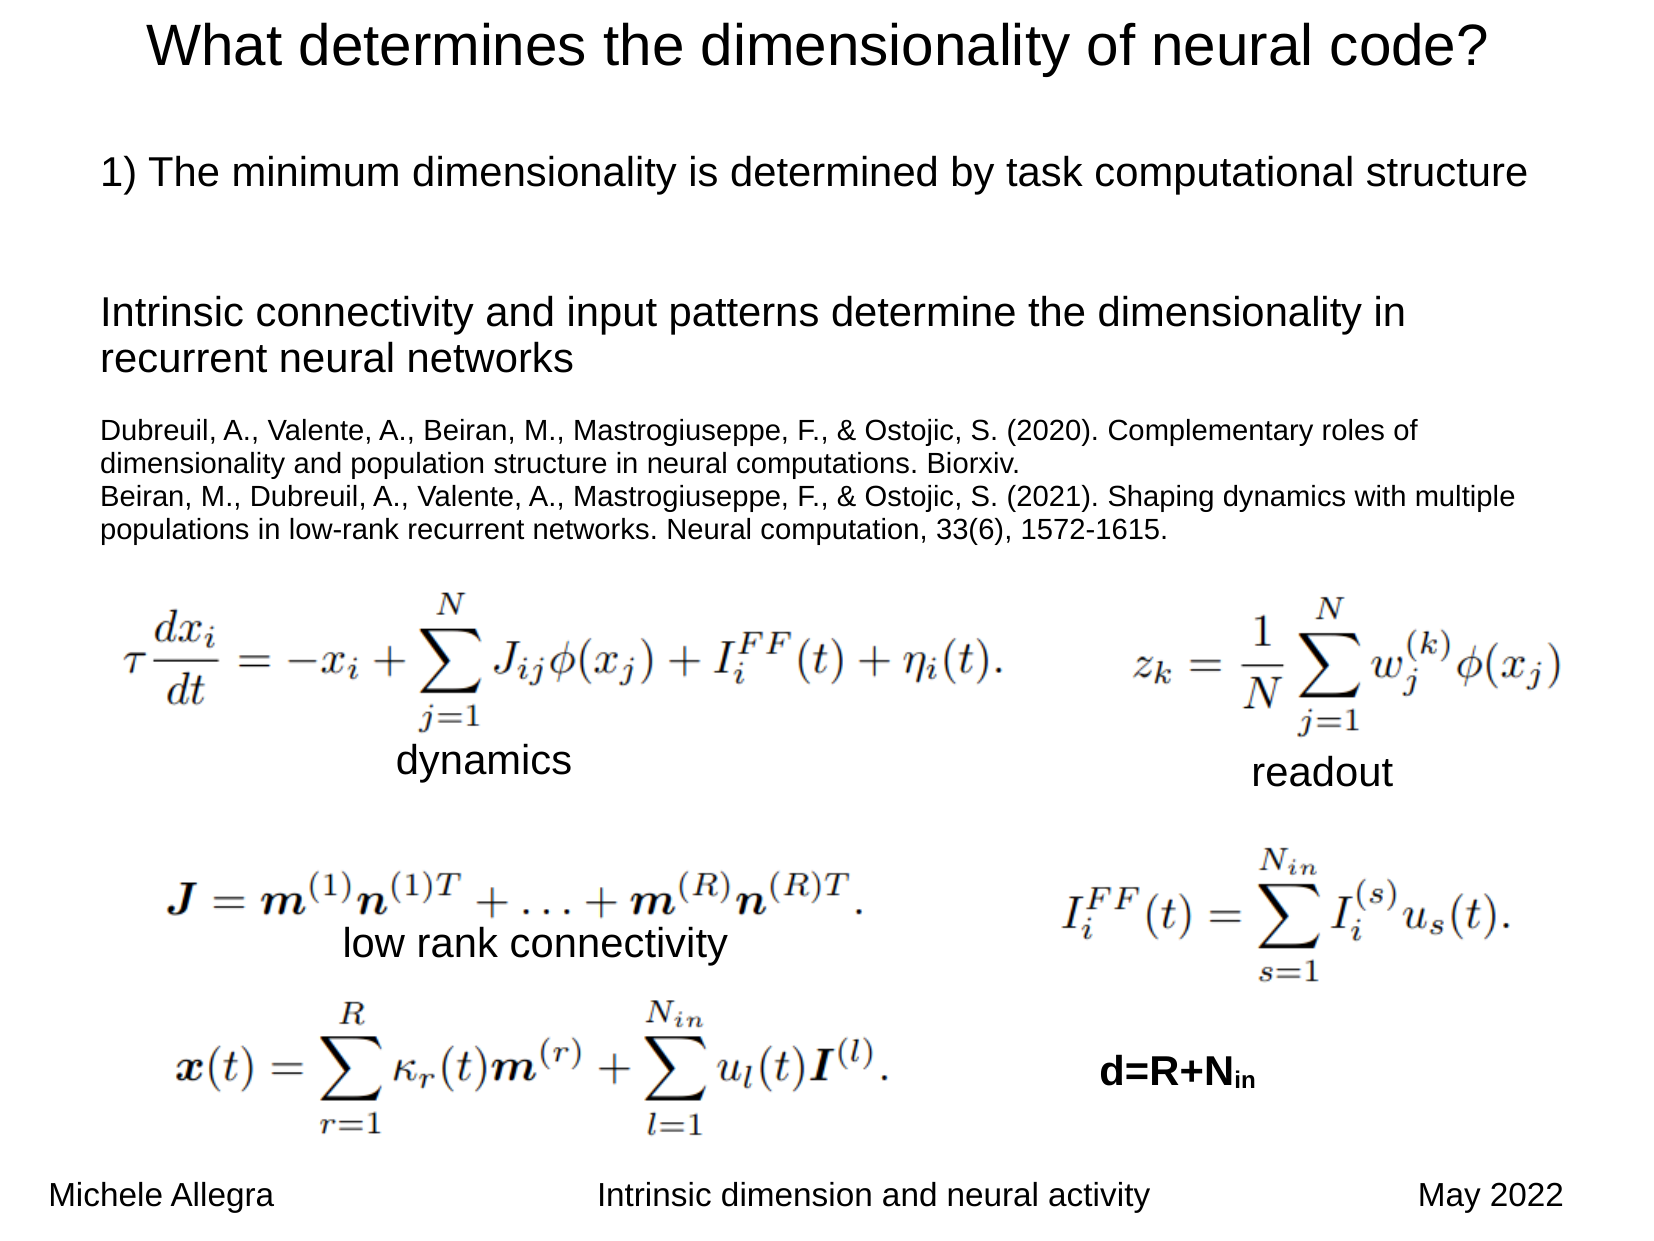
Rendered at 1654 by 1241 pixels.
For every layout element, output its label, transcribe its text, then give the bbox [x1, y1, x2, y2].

text_box d=R+Nin [1084, 1040, 1354, 1148]
title What determines the dimensionality of neural code? [82, 0, 1571, 96]
picture [1013, 817, 1549, 1008]
text_box low rank connectivity [327, 912, 776, 978]
text_box readout [1236, 741, 1460, 849]
picture [60, 557, 1068, 748]
text_box Michele Allegra Intrinsic dimension and neural activity May 2022 [33, 1168, 1603, 1221]
picture [122, 823, 915, 938]
text_box dynamics [381, 729, 829, 799]
text_box 1) The minimum dimensionality is determined by task computational structure Intrinsic connectivity and input patterns determine the dimensionality in recurrent neural networks Dubreuil, A., Valente, A., Beiran, M., Mastrogiuseppe, F., & Ostojic, S. (2020). Complementary roles of dimensionality and population structure in neural computations. Biorxiv. Beiran, M., Dubreuil, A., Valente, A., Mastrogiuseppe, F., & Ostojic, S. (2021). Shaping dynamics with multiple populations in low-rank recurrent networks. Neural computation, 33(6), 1572-1615. [85, 141, 1582, 552]
picture [1091, 563, 1581, 743]
picture [125, 960, 928, 1168]
